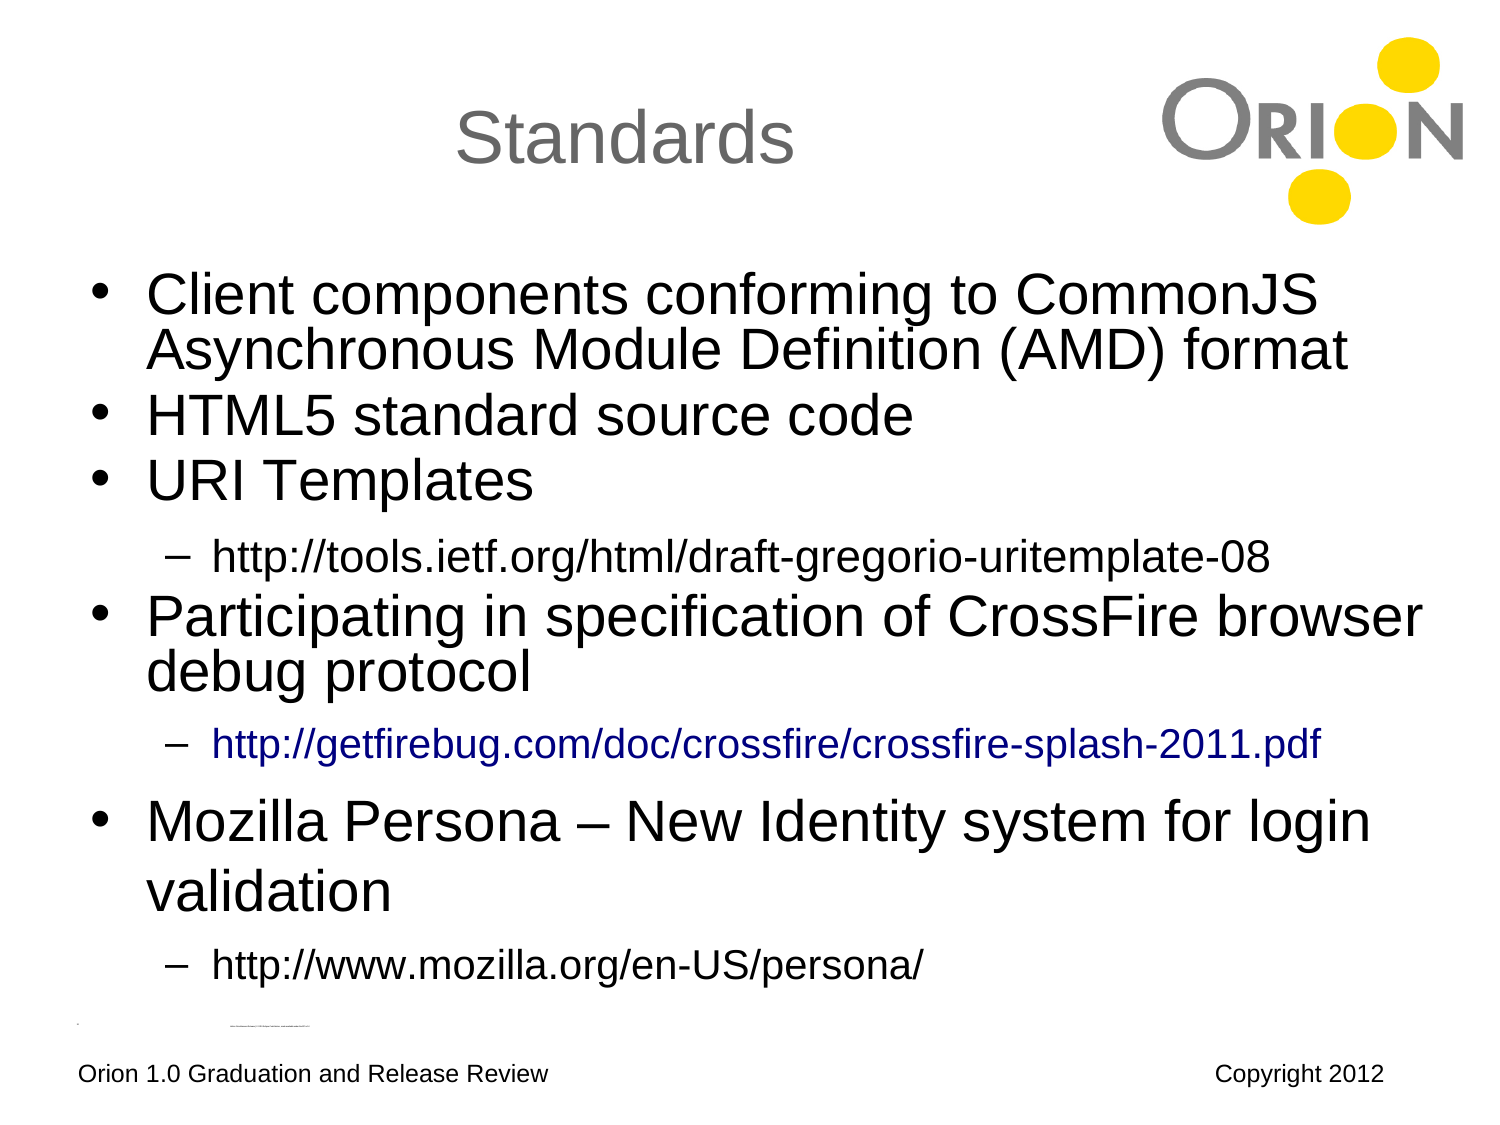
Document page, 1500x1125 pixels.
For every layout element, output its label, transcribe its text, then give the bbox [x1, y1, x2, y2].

list Client components conforming to CommonJS Asynchronous Module Definition (AMD) format HTML5 standard source code URI Templates http://tools.ietf.org/html/draft-gregorio-uritemplate-08 Participating in specification of CrossFire browser debug protocol http://getfirebug.com/doc/crossfire/crossfire-splash-2011.pdf Mozilla Persona – New Identity system for login validation http://www.mozilla.org/en-US/persona/ [75, 262, 1500, 1006]
picture [1162, 37, 1463, 225]
title Standards [74, 45, 1176, 233]
